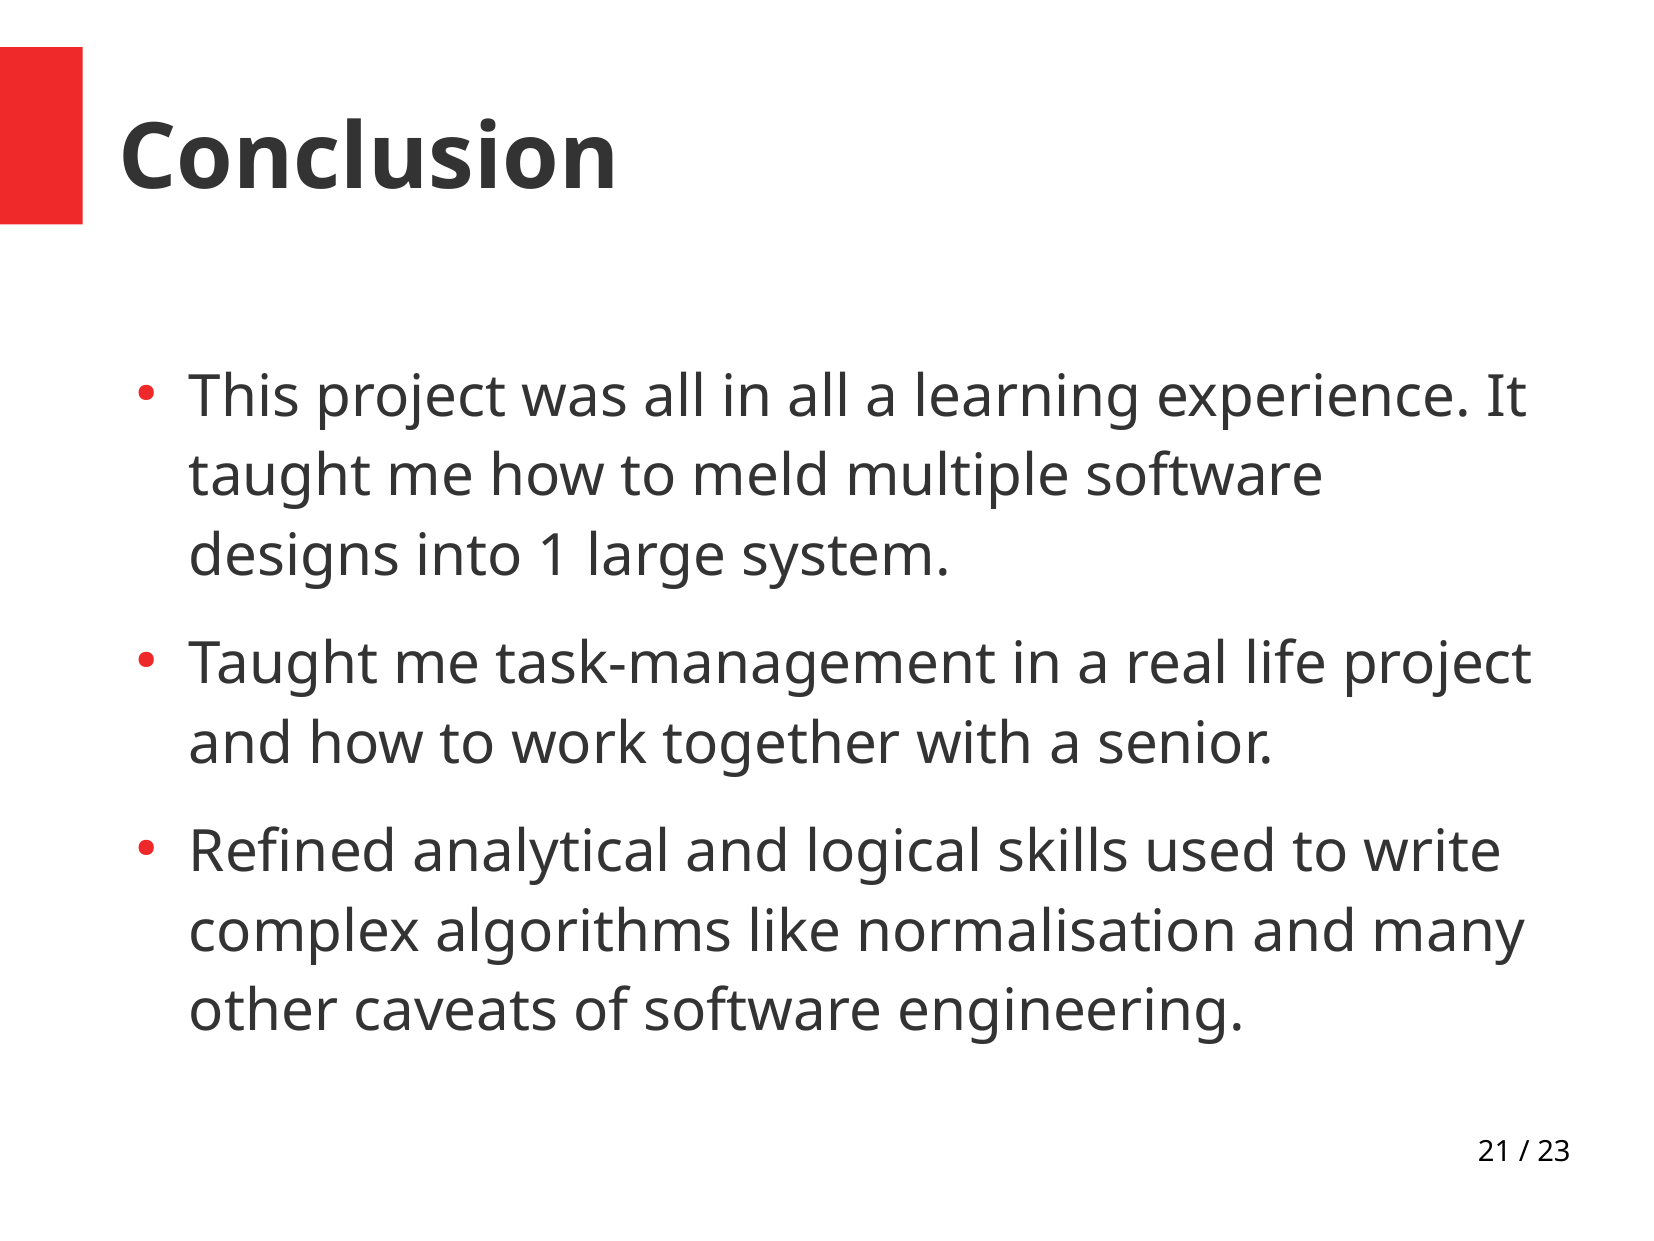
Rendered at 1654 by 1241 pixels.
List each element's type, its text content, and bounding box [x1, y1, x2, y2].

title Conclusion [118, 49, 1571, 257]
list This project was all in all a learning experience. It taught me how to meld multiple software designs into 1 large system. Taught me task-management in a real life project and how to work together with a senior. Refined analytical and logical skills used to write complex algorithms like normalisation and many other caveats of software engineering. [118, 354, 1536, 1074]
